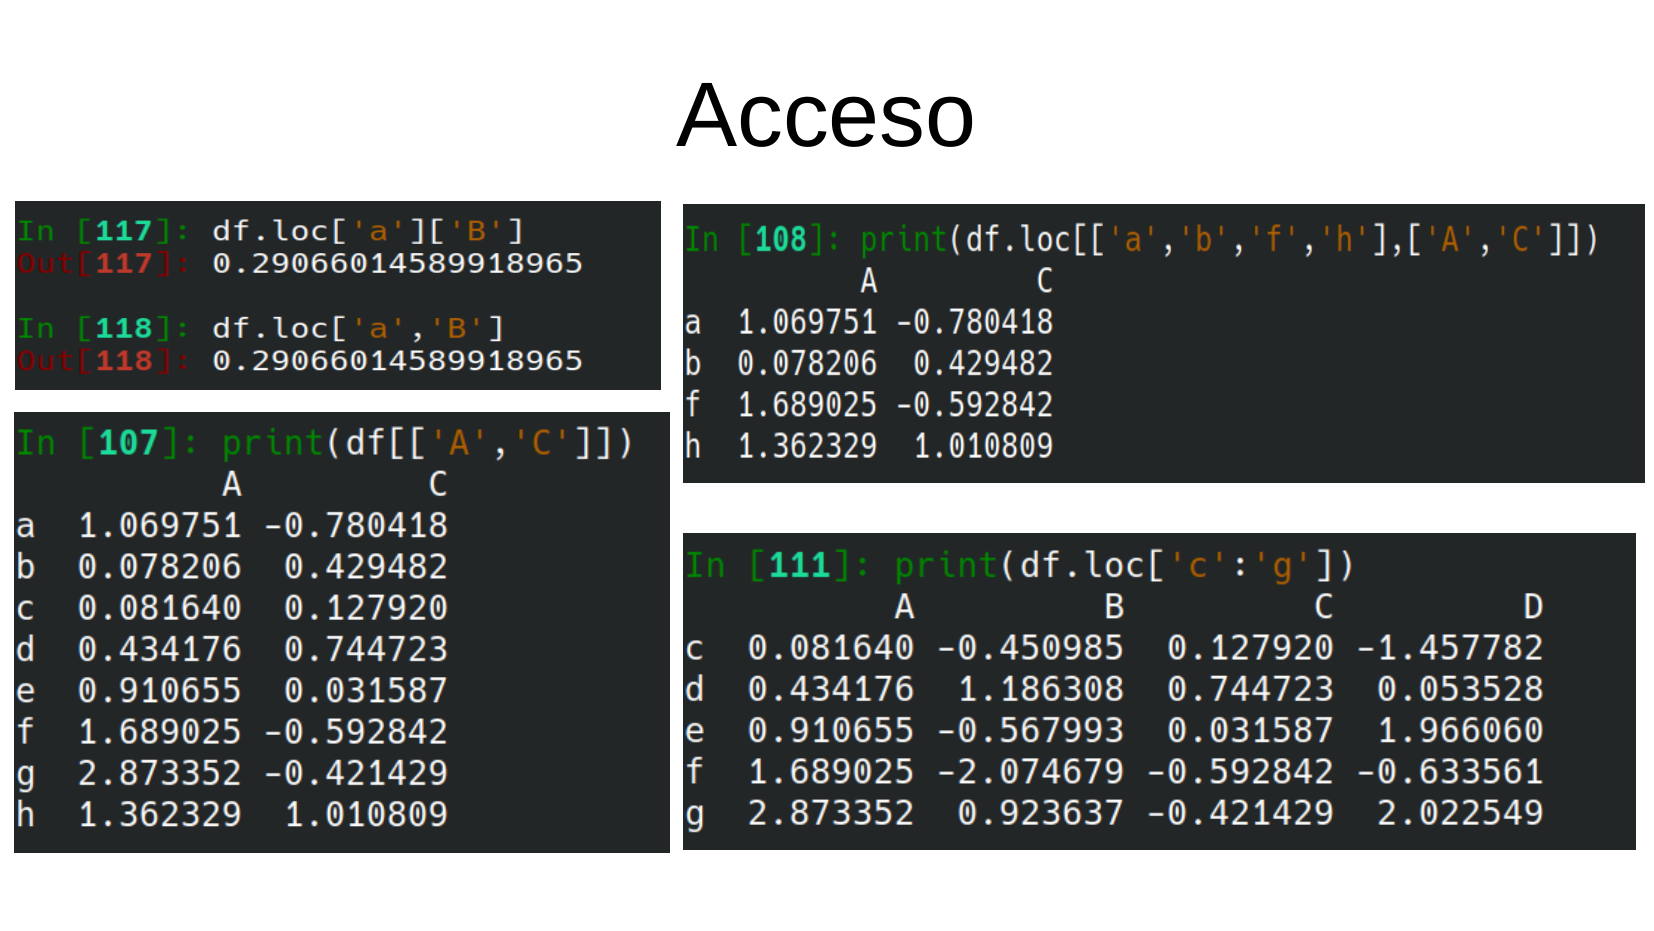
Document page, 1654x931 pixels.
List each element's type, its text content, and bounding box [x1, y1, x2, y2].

title Acceso [82, 37, 1571, 193]
picture [683, 533, 1636, 850]
picture [15, 201, 661, 391]
picture [14, 412, 670, 853]
picture [683, 204, 1645, 483]
